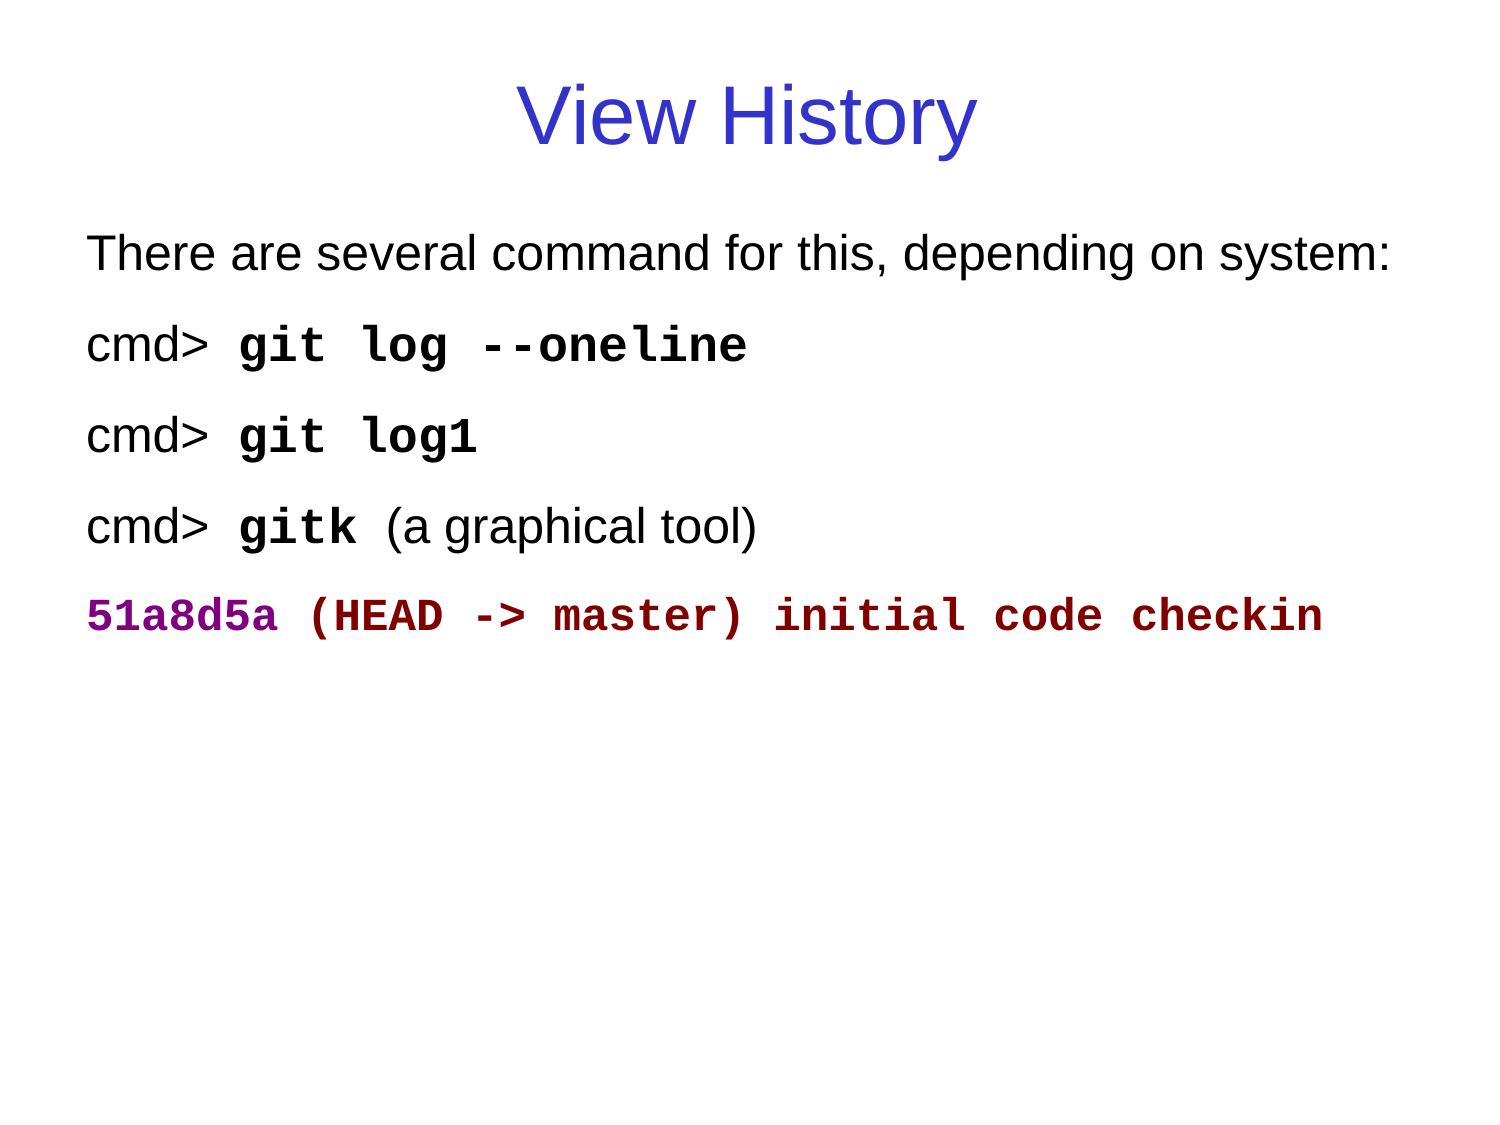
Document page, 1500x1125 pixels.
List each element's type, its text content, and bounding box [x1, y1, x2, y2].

title View History [112, 38, 1383, 184]
list There are several command for this, depending on system: cmd> git log --oneline cmd> git log1 cmd> gitk (a graphical tool) 51a8d5a (HEAD -> master) initial code checkin [70, 212, 1430, 1061]
